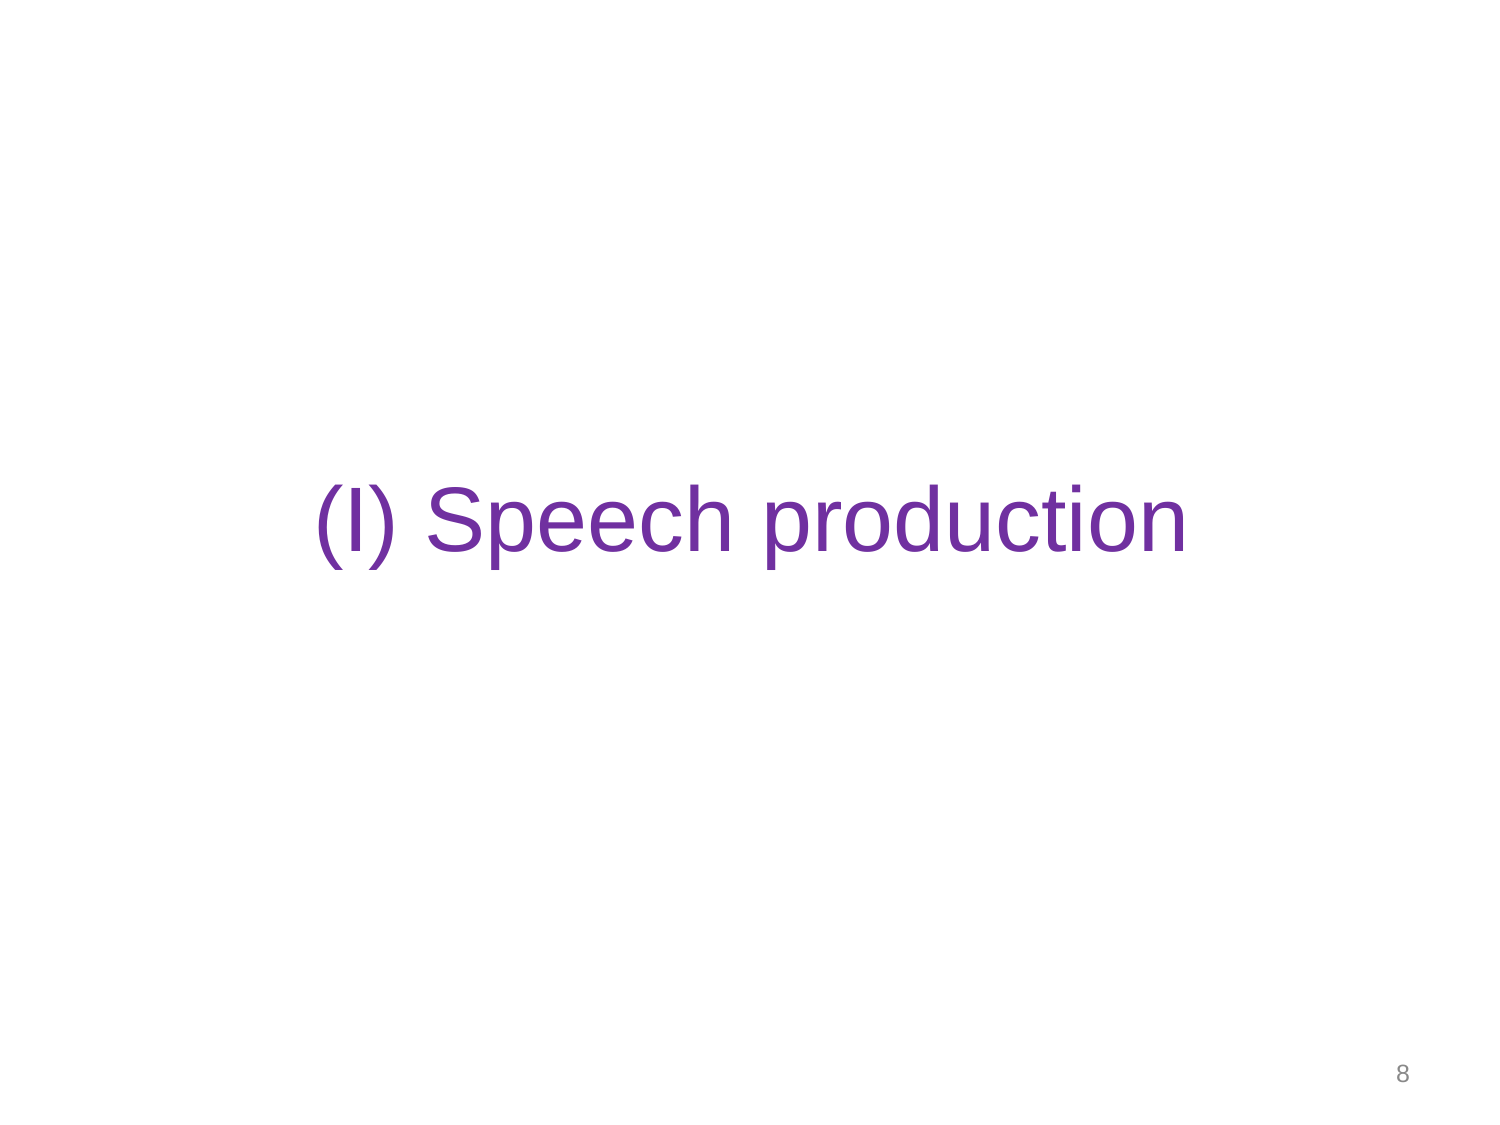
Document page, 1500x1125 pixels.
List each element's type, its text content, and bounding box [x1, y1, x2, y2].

text_box <number> [1074, 1042, 1426, 1103]
title (I) Speech production [76, 420, 1427, 609]
